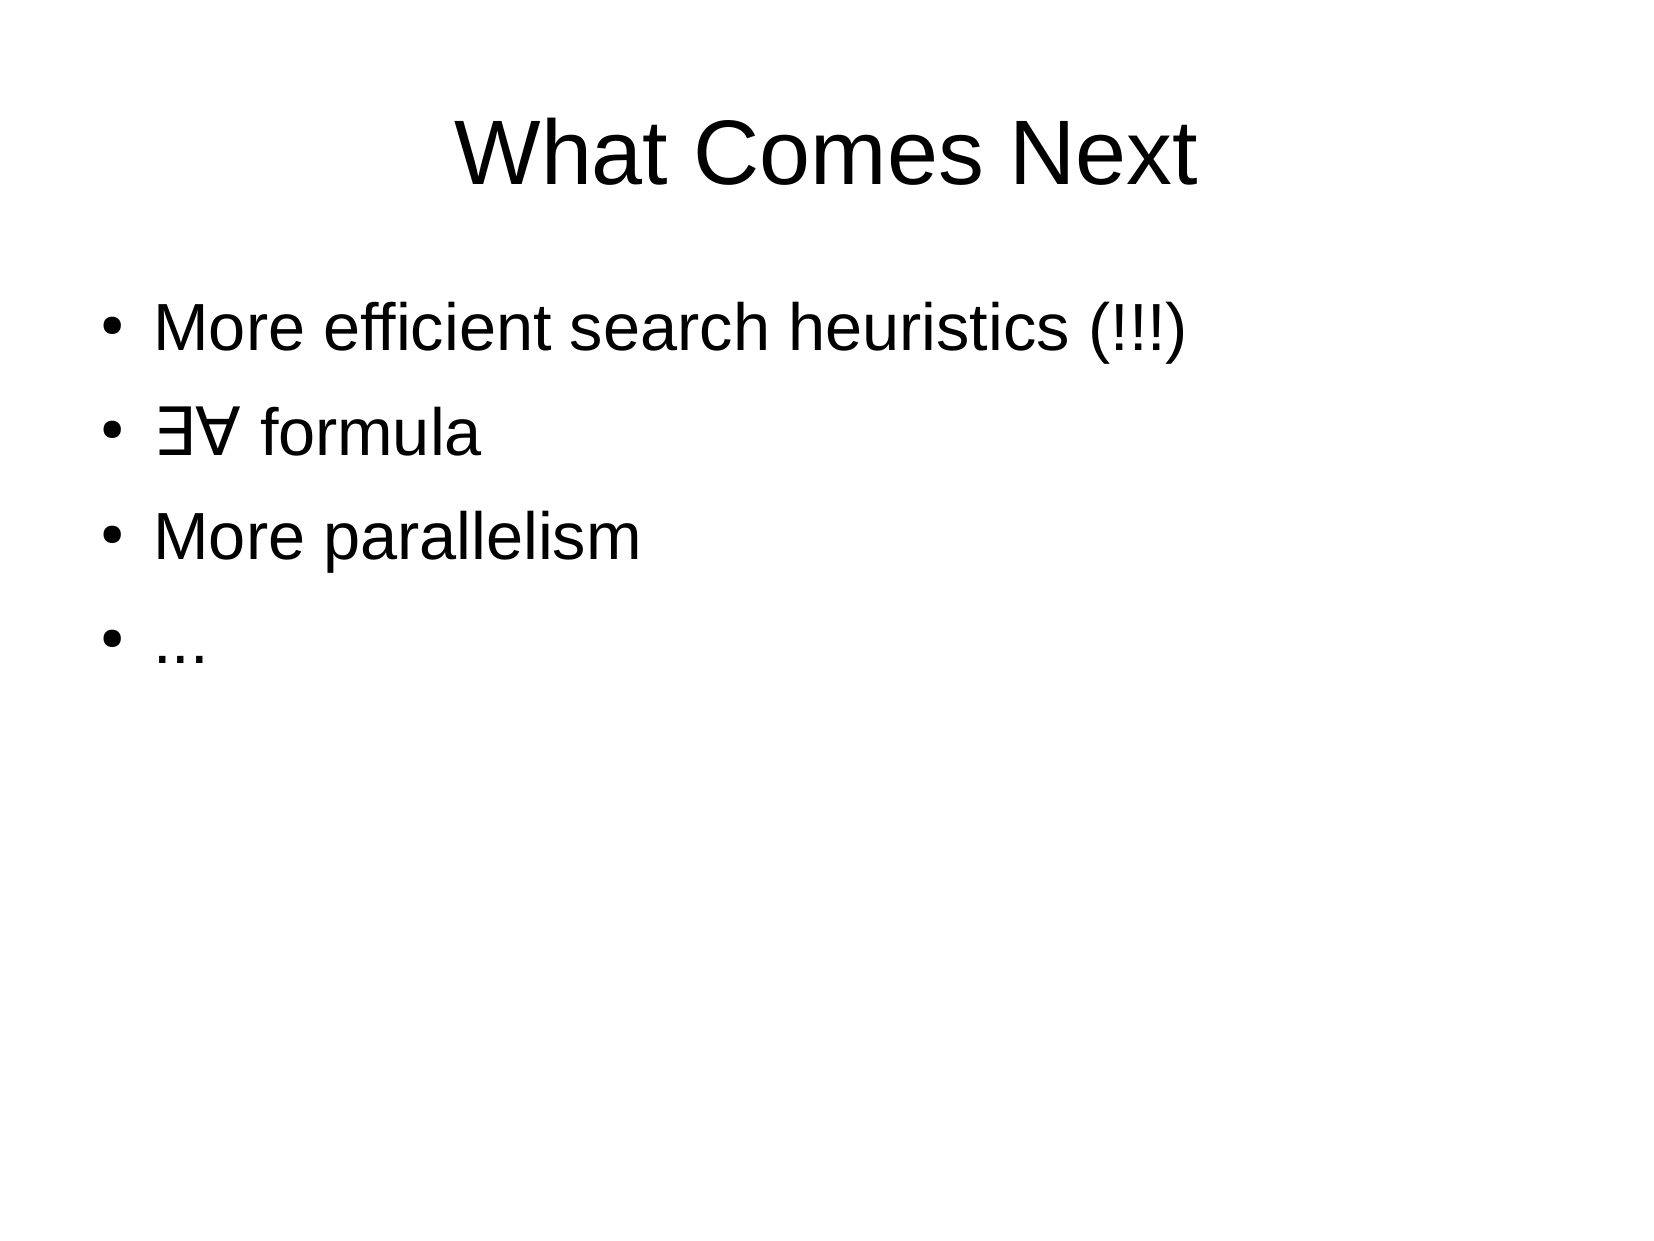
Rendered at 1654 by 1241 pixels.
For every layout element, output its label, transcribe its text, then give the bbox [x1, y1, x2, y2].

list More efficient search heuristics (!!!) ∃∀ formula More parallelism ... [82, 290, 1571, 1010]
title What Comes Next [82, 49, 1571, 257]
